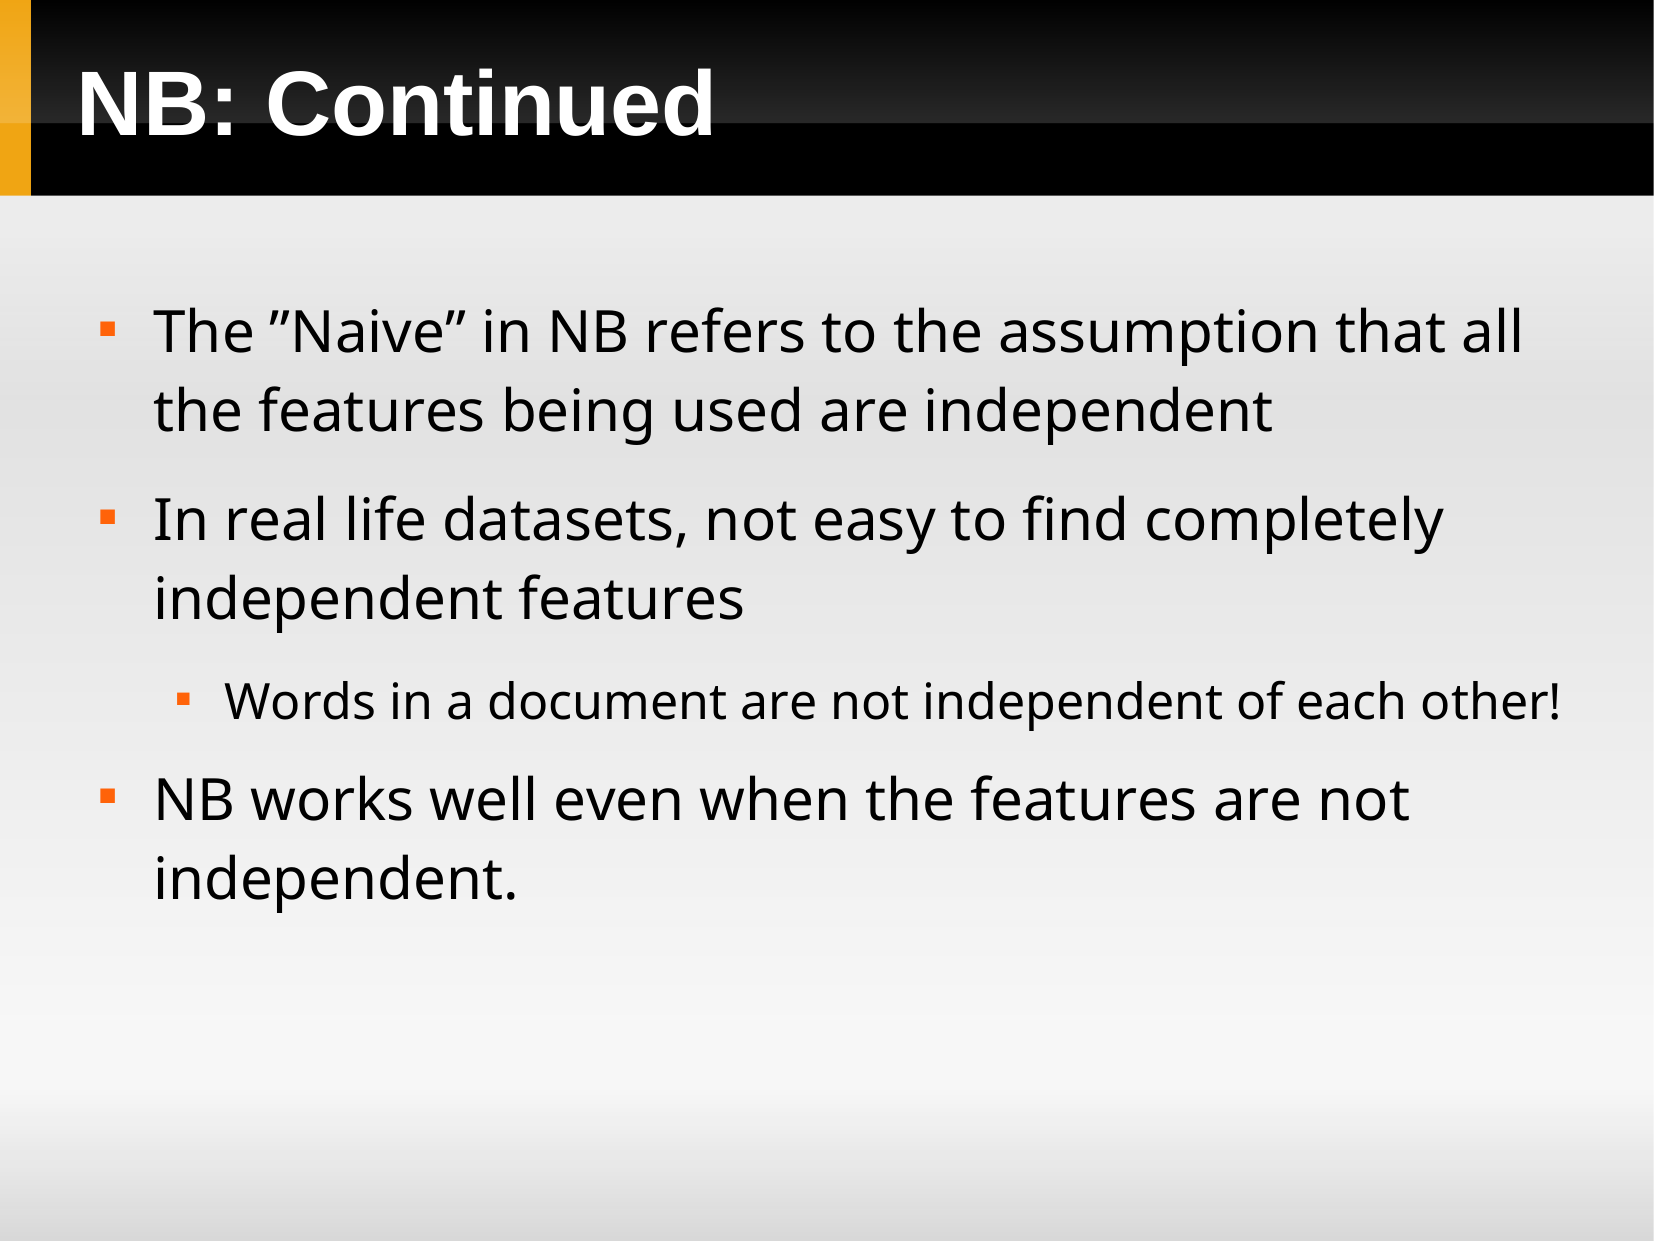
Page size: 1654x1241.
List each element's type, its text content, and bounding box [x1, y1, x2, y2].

title NB: Continued [76, 0, 1565, 208]
list The ”Naive” in NB refers to the assumption that all the features being used are independent In real life datasets, not easy to find completely independent features Words in a document are not independent of each other! NB works well even when the features are not independent. [82, 290, 1571, 1094]
picture [0, 0, 1654, 1241]
